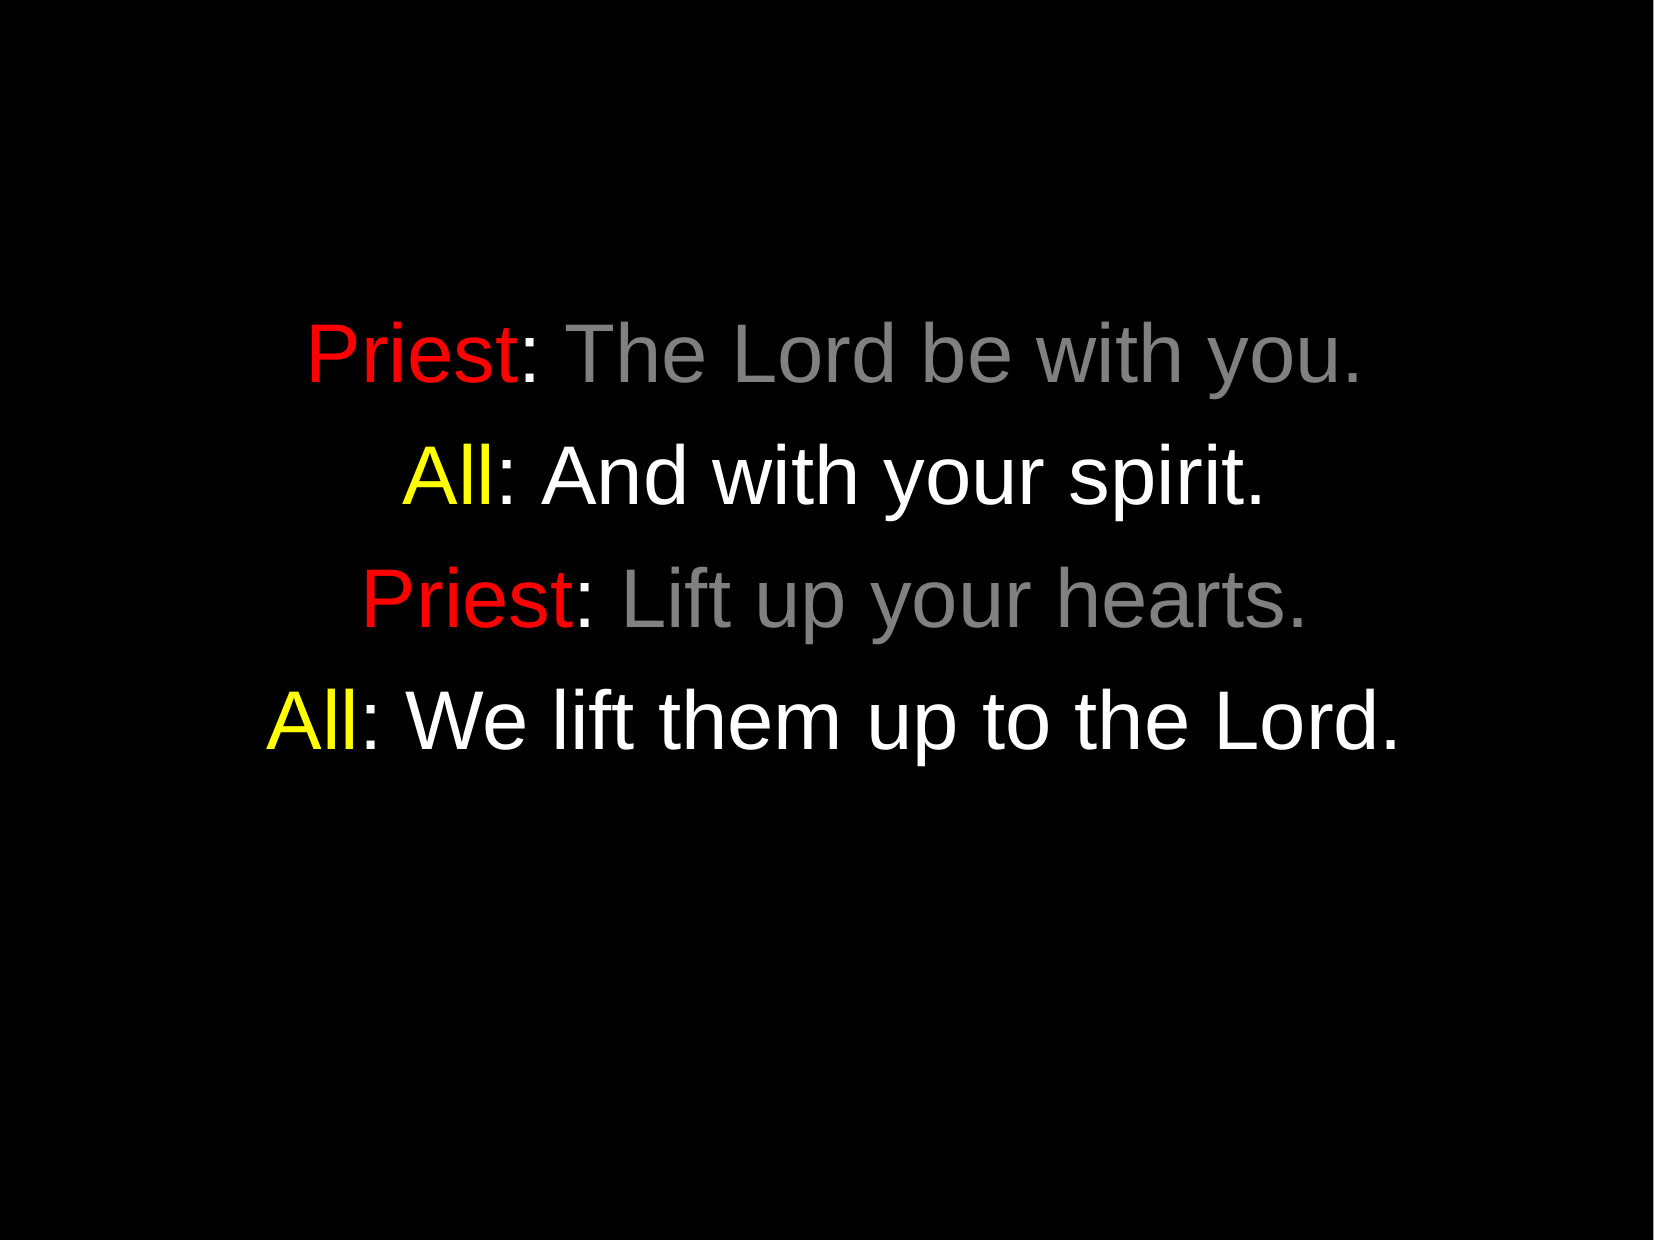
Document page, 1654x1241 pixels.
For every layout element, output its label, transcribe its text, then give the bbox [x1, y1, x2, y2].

list Priest: The Lord be with you. All: And with your spirit. Priest: Lift up your hearts. All: We lift them up to the Lord. [0, 307, 1654, 1027]
